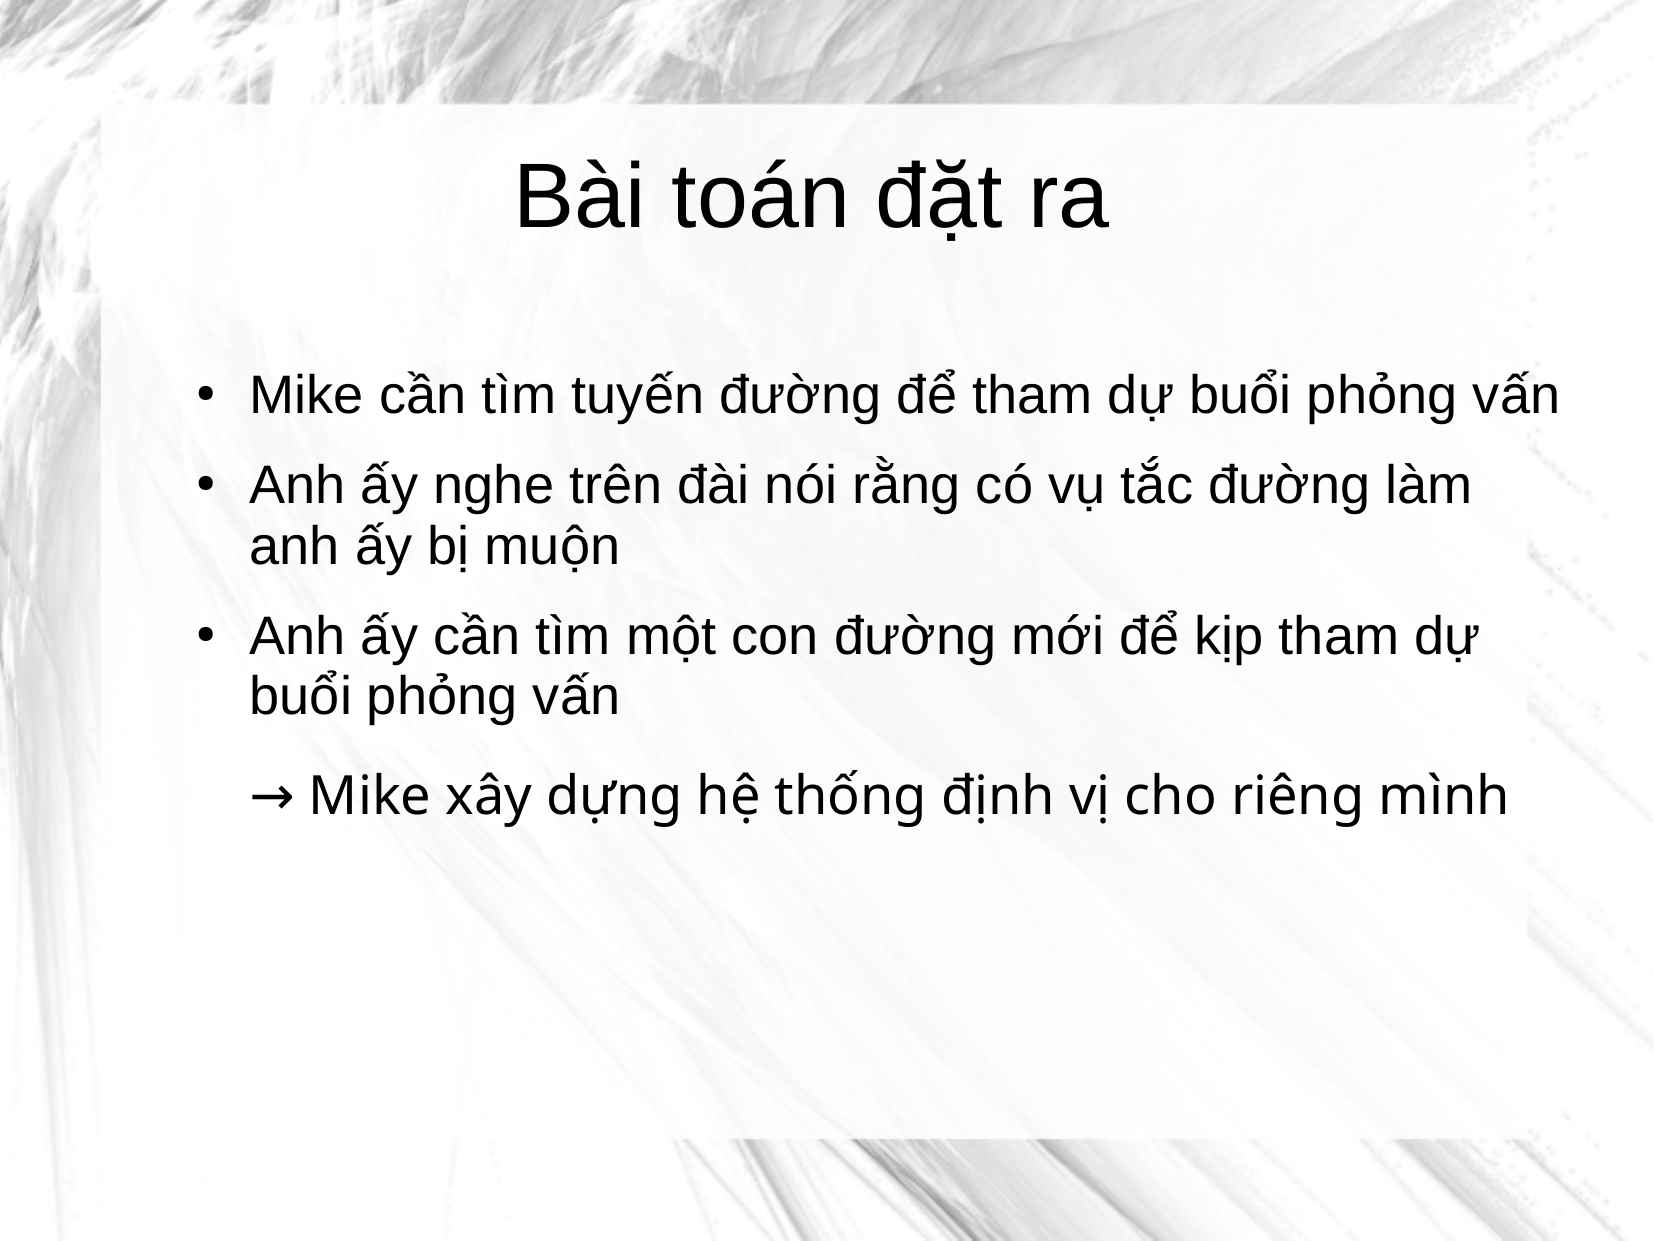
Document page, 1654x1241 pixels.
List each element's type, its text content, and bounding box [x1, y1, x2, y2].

list Mike cần tìm tuyến đường để tham dự buổi phỏng vấn Anh ấy nghe trên đài nói rằng có vụ tắc đường làm anh ấy bị muộn Anh ấy cần tìm một con đường mới để kịp tham dự buổi phỏng vấn → Mike xây dựng hệ thống định vị cho riêng mình [178, 364, 1570, 1147]
picture [0, 0, 1654, 1241]
title Bài toán đặt ra [118, 112, 1506, 281]
